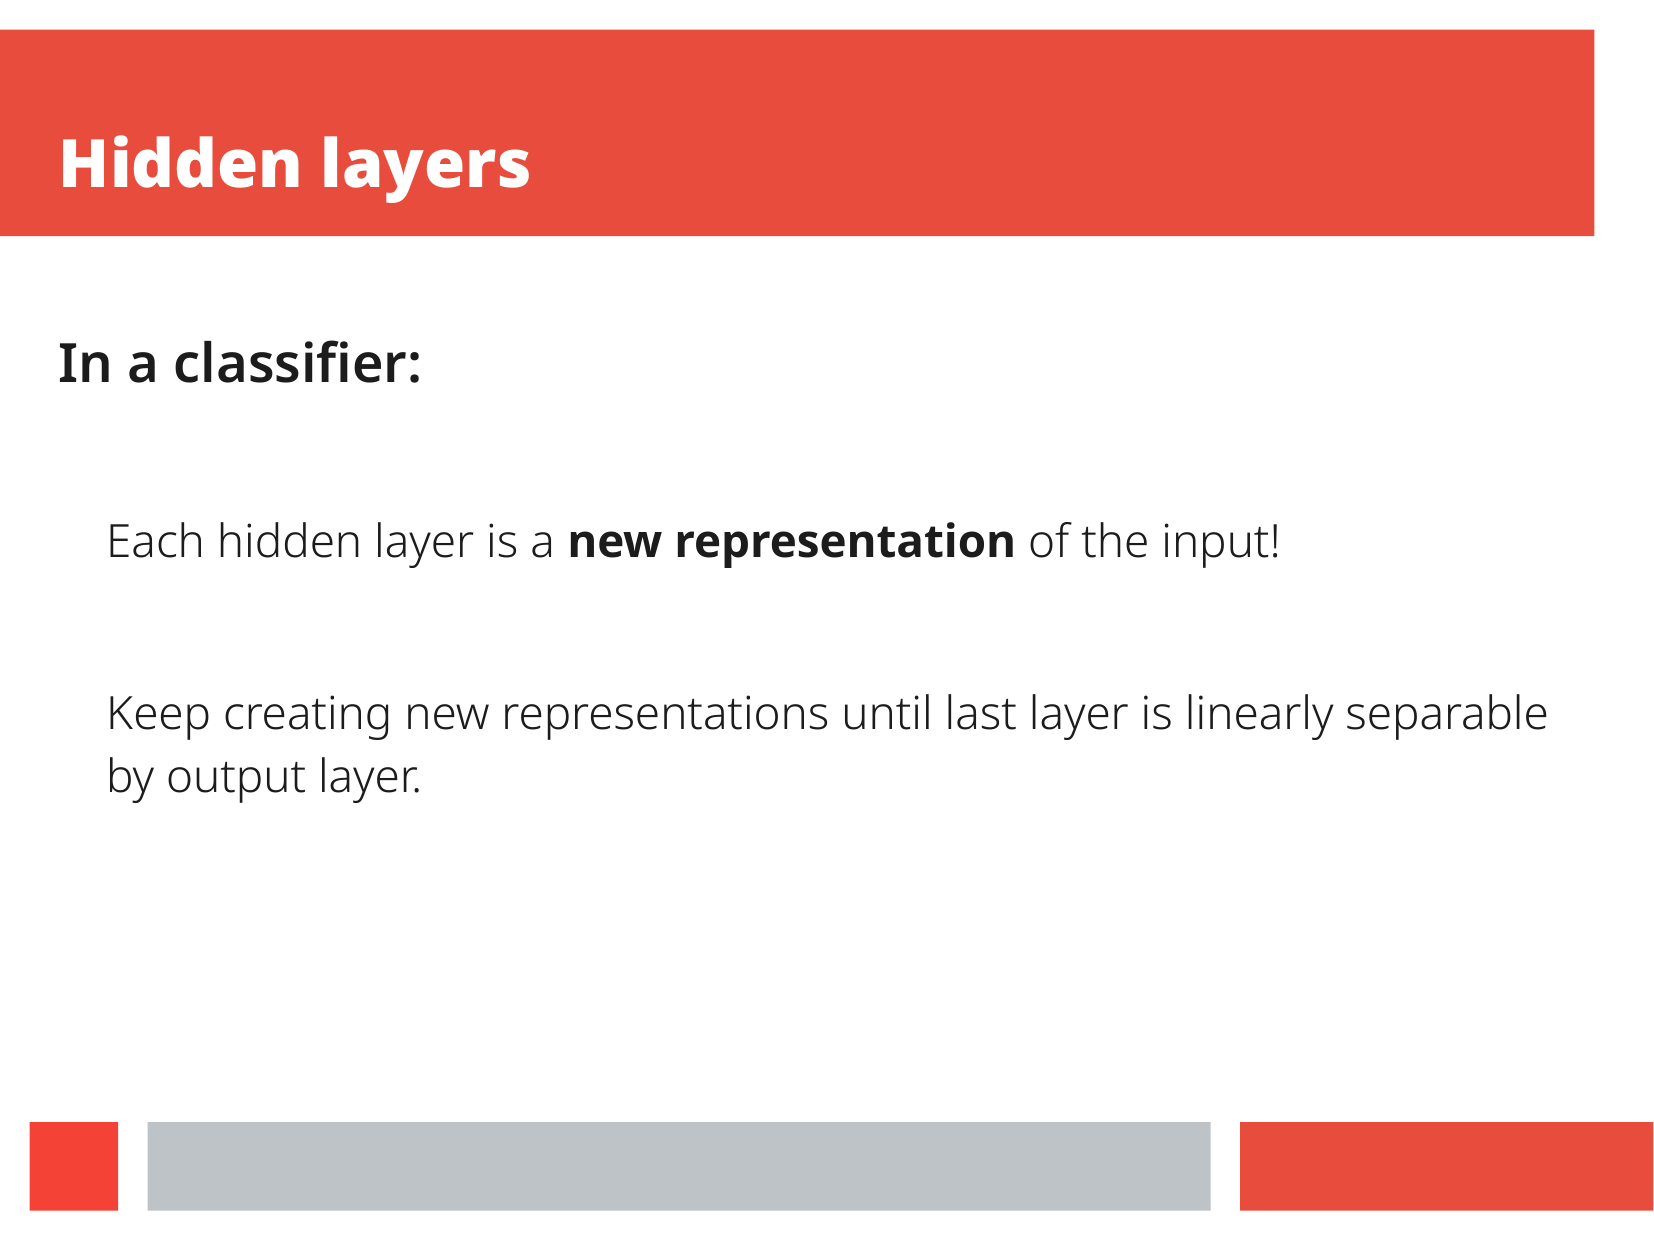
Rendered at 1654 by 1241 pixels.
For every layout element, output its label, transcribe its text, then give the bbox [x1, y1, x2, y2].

title Hidden layers [59, 59, 1595, 207]
list In a classifier: Each hidden layer is a new representation of the input! Keep creating new representations until last layer is linearly separable by output layer. [59, 324, 1565, 1093]
